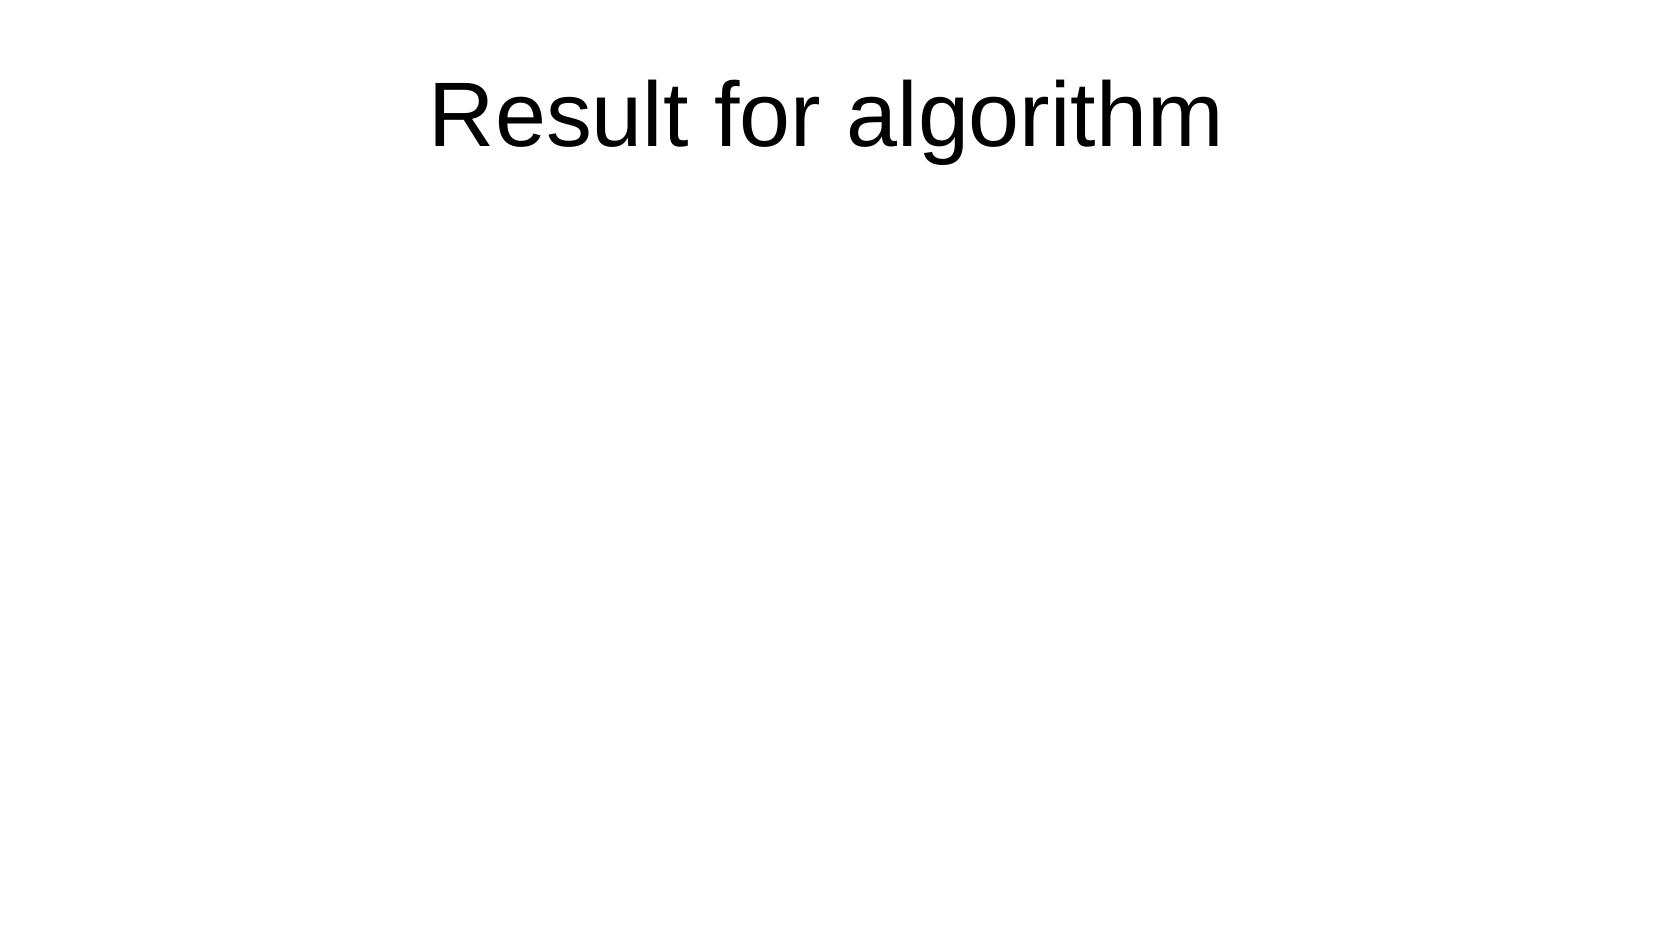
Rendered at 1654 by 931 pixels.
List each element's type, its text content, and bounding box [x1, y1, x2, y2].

title Result for algorithm [82, 37, 1571, 193]
